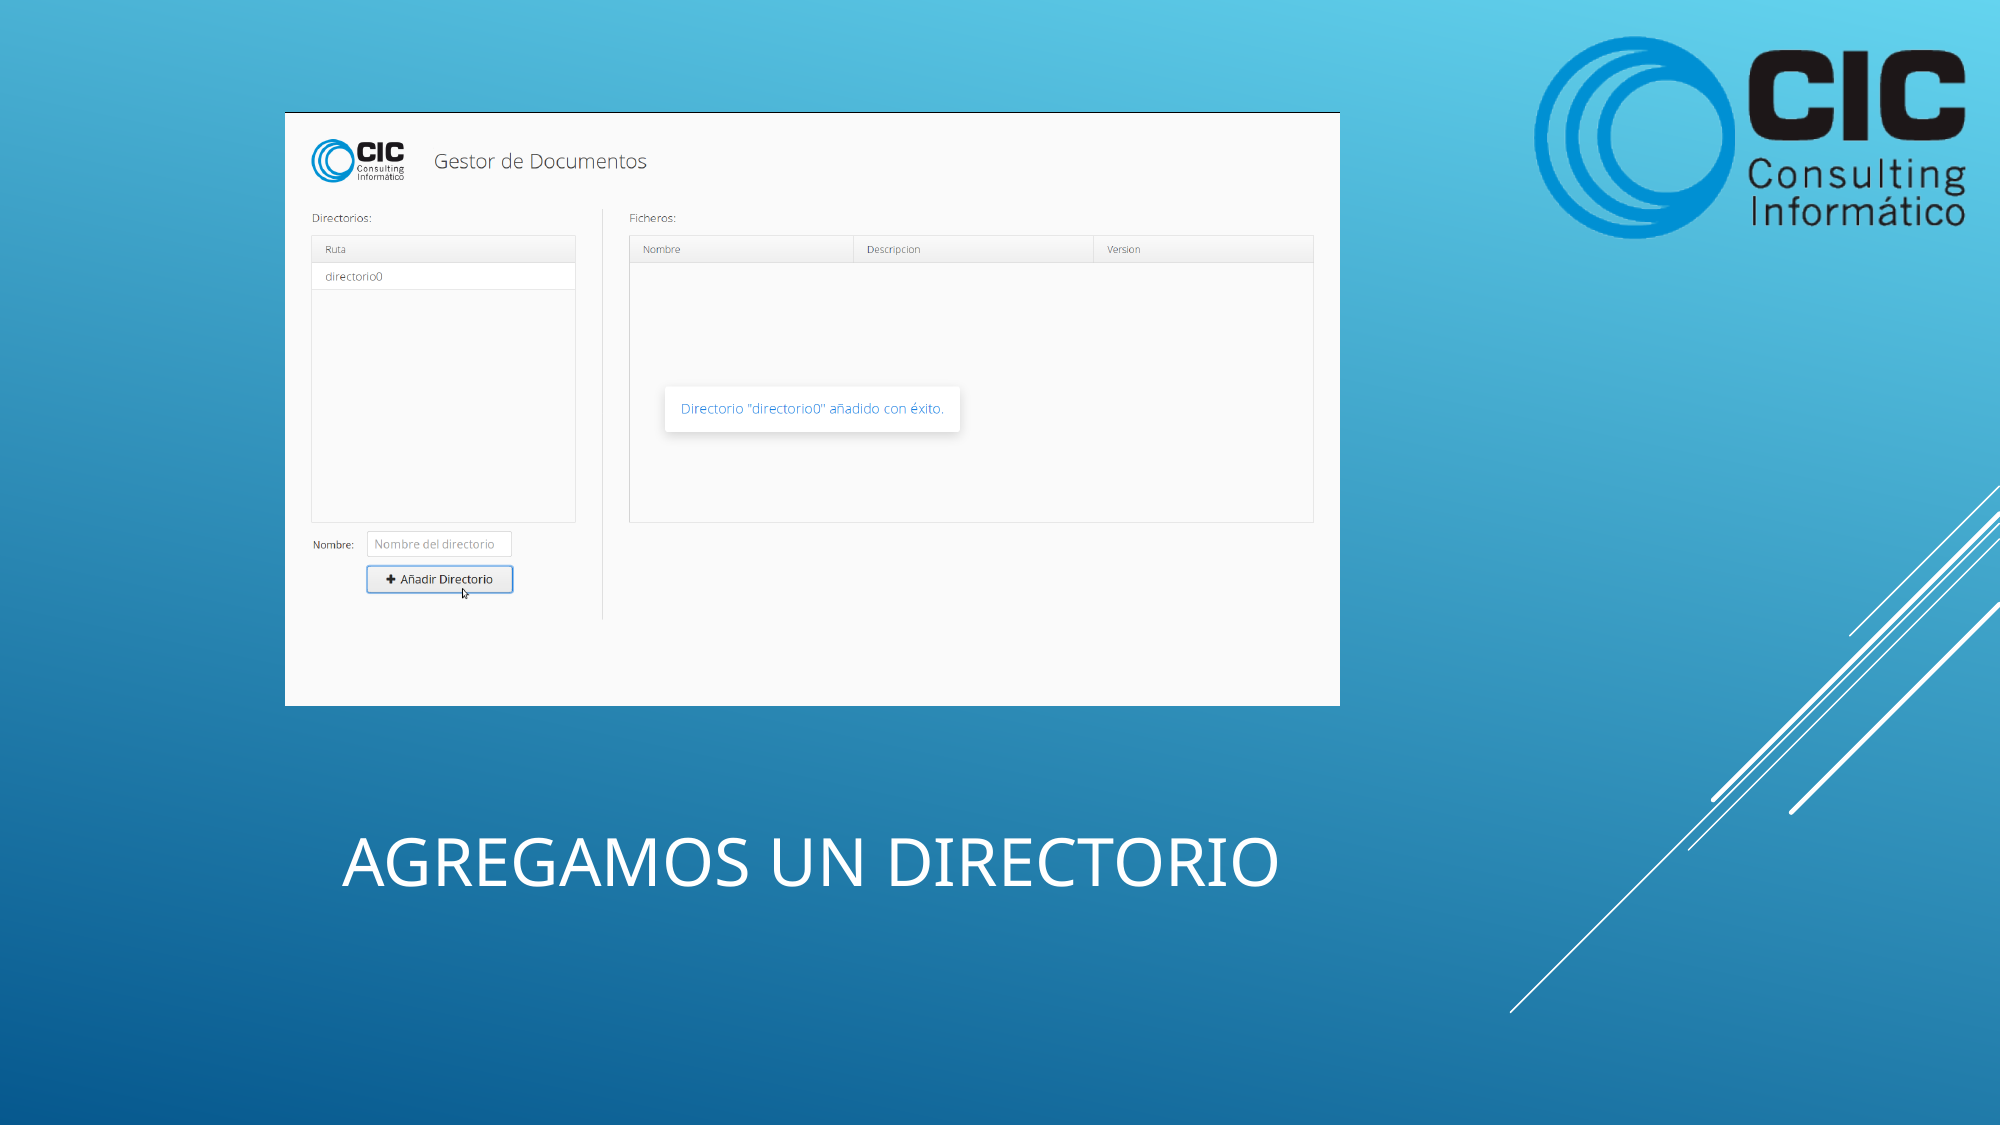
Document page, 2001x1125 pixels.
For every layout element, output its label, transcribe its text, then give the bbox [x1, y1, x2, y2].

title Agregamos un directorio [112, 736, 1513, 984]
picture [1512, 0, 1988, 295]
picture [285, 112, 1340, 706]
